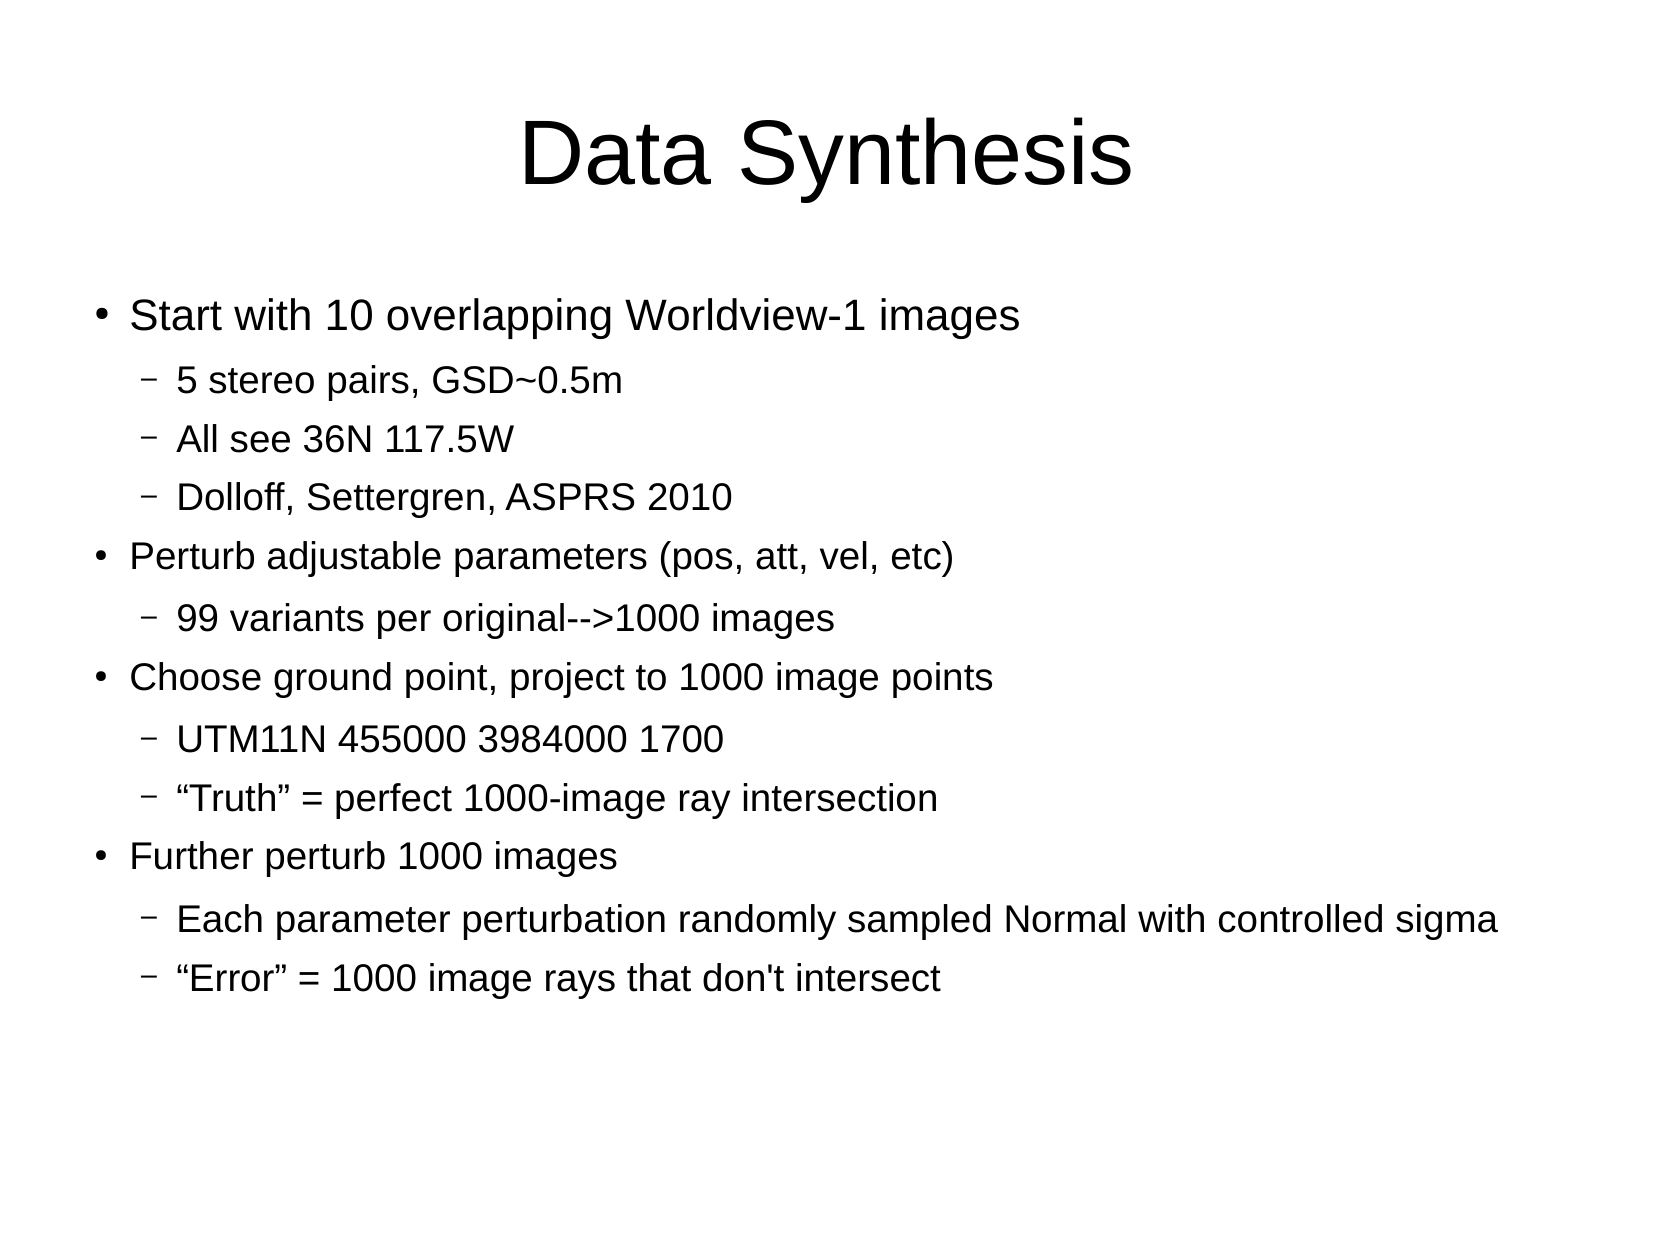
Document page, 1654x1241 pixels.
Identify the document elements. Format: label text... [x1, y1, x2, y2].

list Start with 10 overlapping Worldview-1 images 5 stereo pairs, GSD~0.5m All see 36N 117.5W Dolloff, Settergren, ASPRS 2010 Perturb adjustable parameters (pos, att, vel, etc) 99 variants per original-->1000 images Choose ground point, project to 1000 image points UTM11N 455000 3984000 1700 “Truth” = perfect 1000-image ray intersection Further perturb 1000 images Each parameter perturbation randomly sampled Normal with controlled sigma “Error” = 1000 image rays that don't intersect [82, 290, 1571, 1010]
title Data Synthesis [82, 49, 1571, 257]
